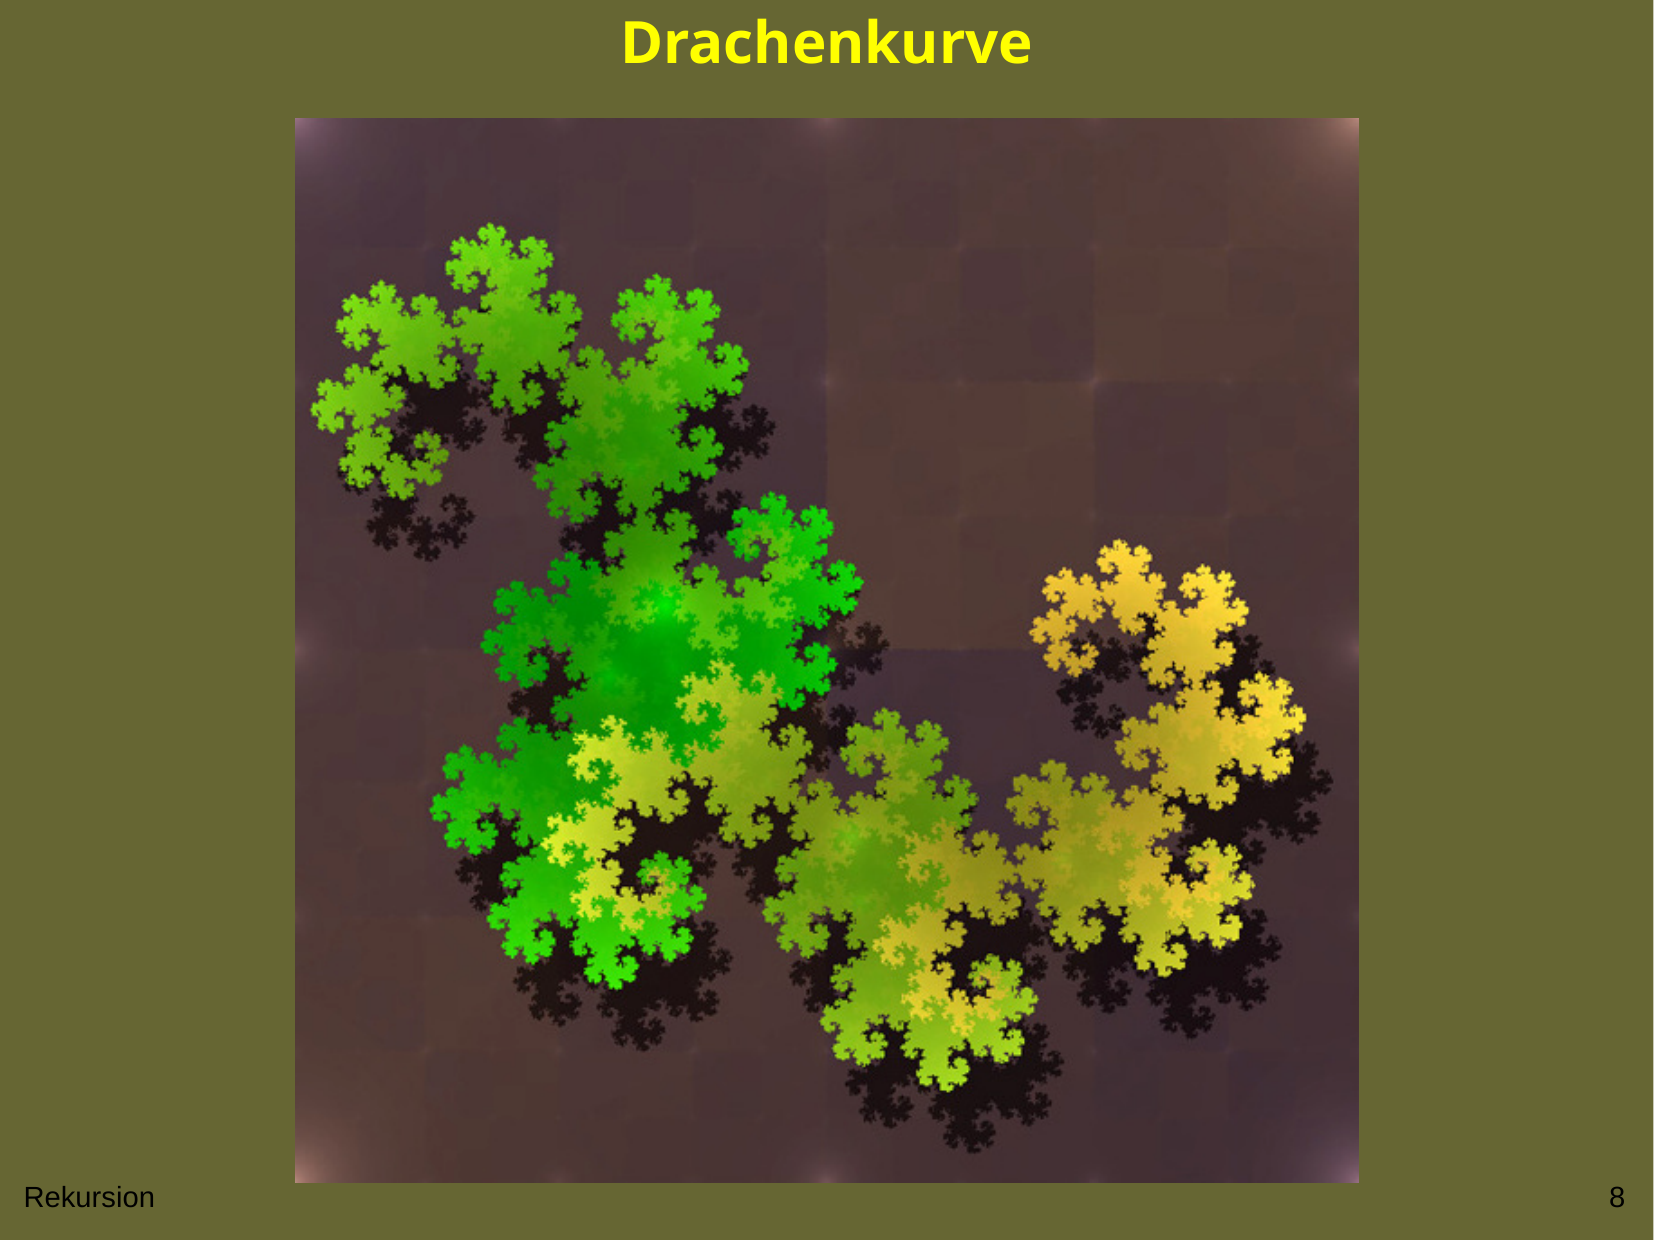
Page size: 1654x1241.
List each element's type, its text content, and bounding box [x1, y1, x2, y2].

picture [295, 118, 1359, 1183]
title Drachenkurve [35, 0, 1619, 83]
